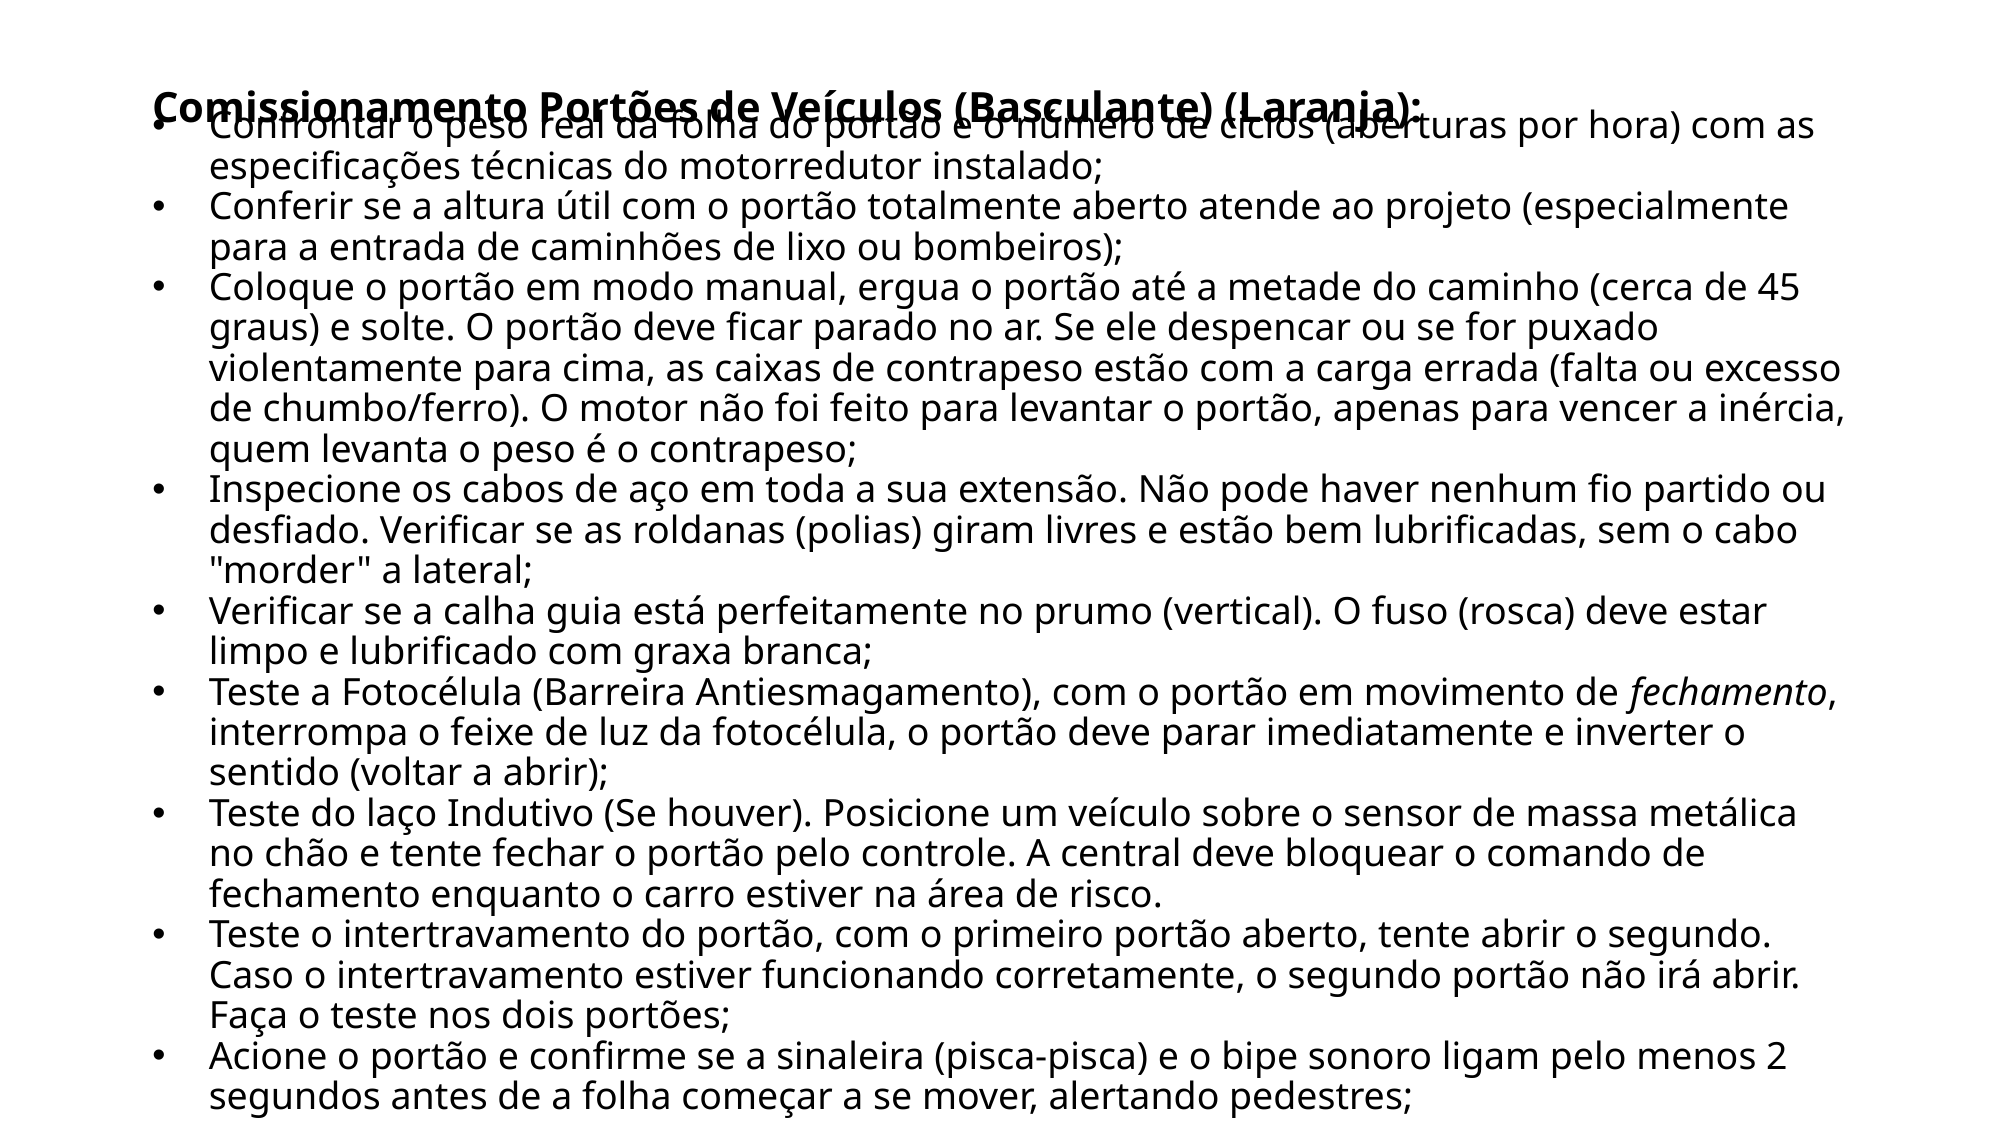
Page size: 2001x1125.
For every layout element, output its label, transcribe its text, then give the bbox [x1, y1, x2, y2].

text_box Confrontar o peso real da folha do portão e o número de ciclos (aberturas por hora) com as especificações técnicas do motorredutor instalado; Conferir se a altura útil com o portão totalmente aberto atende ao projeto (especialmente para a entrada de caminhões de lixo ou bombeiros); Coloque o portão em modo manual, ergua o portão até a metade do caminho (cerca de 45 graus) e solte. O portão deve ficar parado no ar. Se ele despencar ou se for puxado violentamente para cima, as caixas de contrapeso estão com a carga errada (falta ou excesso de chumbo/ferro). O motor não foi feito para levantar o portão, apenas para vencer a inércia, quem levanta o peso é o contrapeso; Inspecione os cabos de aço em toda a sua extensão. Não pode haver nenhum fio partido ou desfiado. Verificar se as roldanas (polias) giram livres e estão bem lubrificadas, sem o cabo "morder" a lateral; Verificar se a calha guia está perfeitamente no prumo (vertical). O fuso (rosca) deve estar limpo e lubrificado com graxa branca; Teste a Fotocélula (Barreira Antiesmagamento), com o portão em movimento de fechamento, interrompa o feixe de luz da fotocélula, o portão deve parar imediatamente e inverter o sentido (voltar a abrir); Teste do laço Indutivo (Se houver). Posicione um veículo sobre o sensor de massa metálica no chão e tente fechar o portão pelo controle. A central deve bloquear o comando de fechamento enquanto o carro estiver na área de risco. Teste o intertravamento do portão, com o primeiro portão aberto, tente abrir o segundo. Caso o intertravamento estiver funcionando corretamente, o segundo portão não irá abrir. Faça o teste nos dois portões; Acione o portão e confirme se a sinaleira (pisca-pisca) e o bipe sonoro ligam pelo menos 2 segundos antes de a folha começar a se mover, alertando pedestres; [137, 158, 1863, 1065]
title Comissionamento Portões de Veículos (Basculante) (Laranja): [137, 60, 1863, 158]
